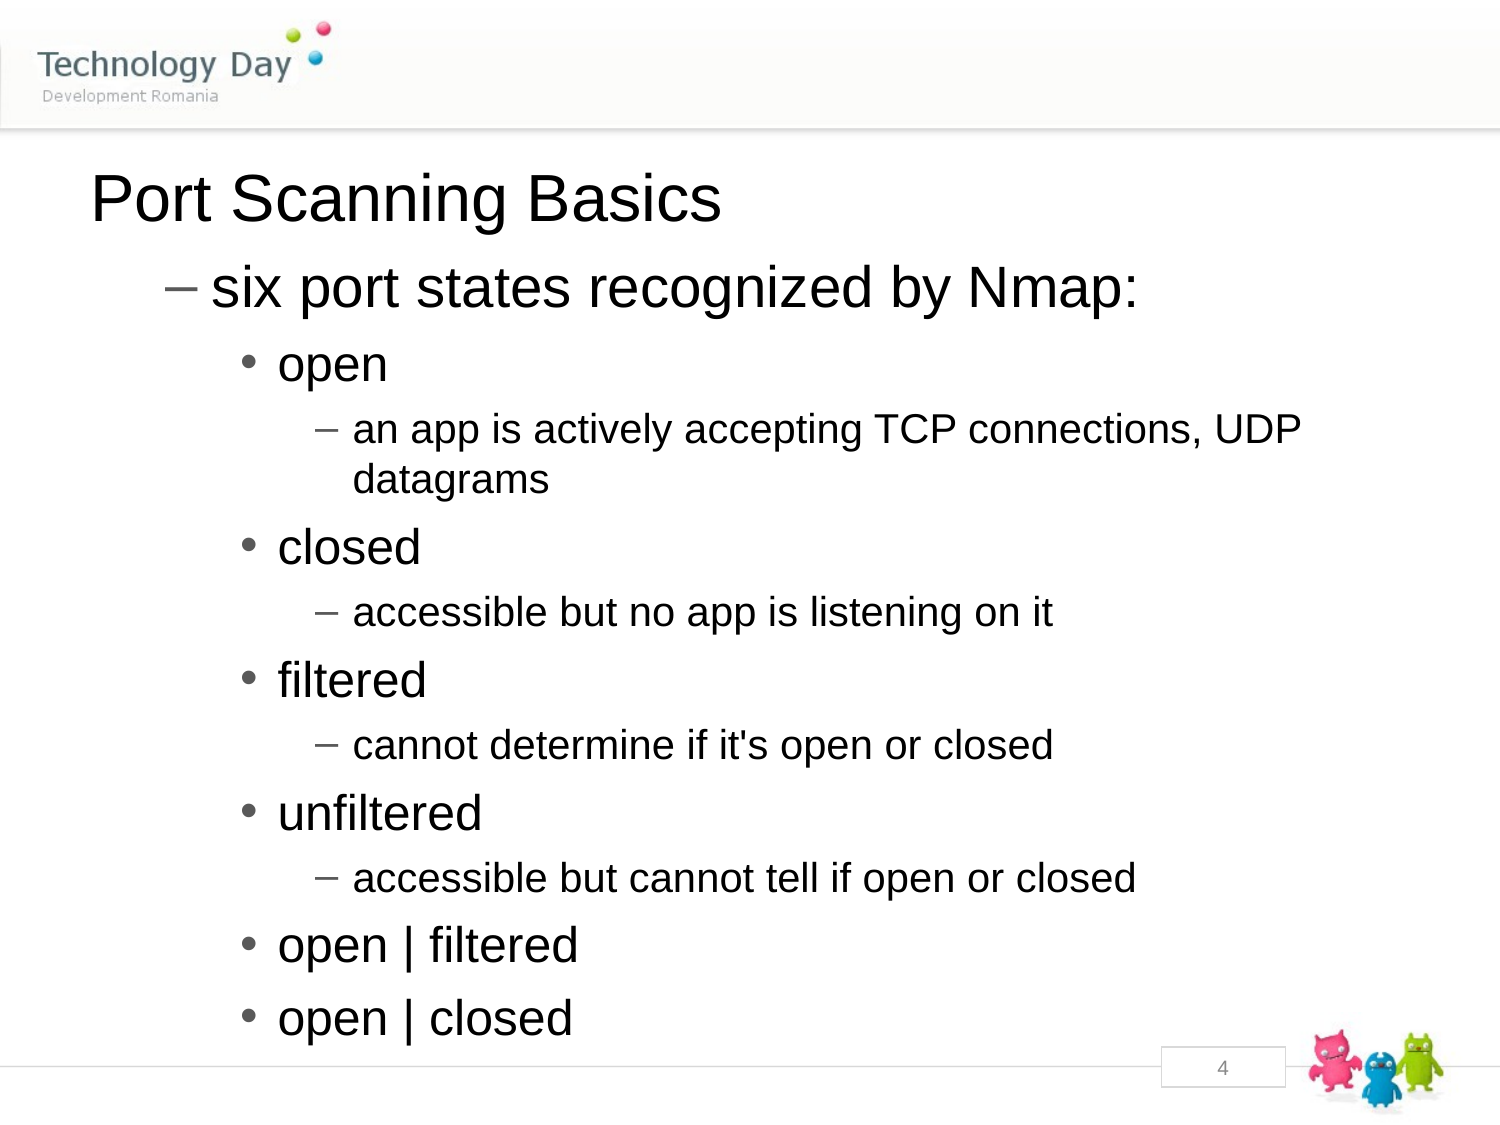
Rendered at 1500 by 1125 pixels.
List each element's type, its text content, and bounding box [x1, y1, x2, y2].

list Port Scanning Basics six port states recognized by Nmap: open an app is actively accepting TCP connections, UDP datagrams closed accessible but no app is listening on it filtered cannot determine if it's open or closed unfiltered accessible but cannot tell if open or closed open | filtered open | closed [75, 147, 1426, 1054]
picture [0, 0, 1500, 141]
picture [0, 1012, 1500, 1125]
